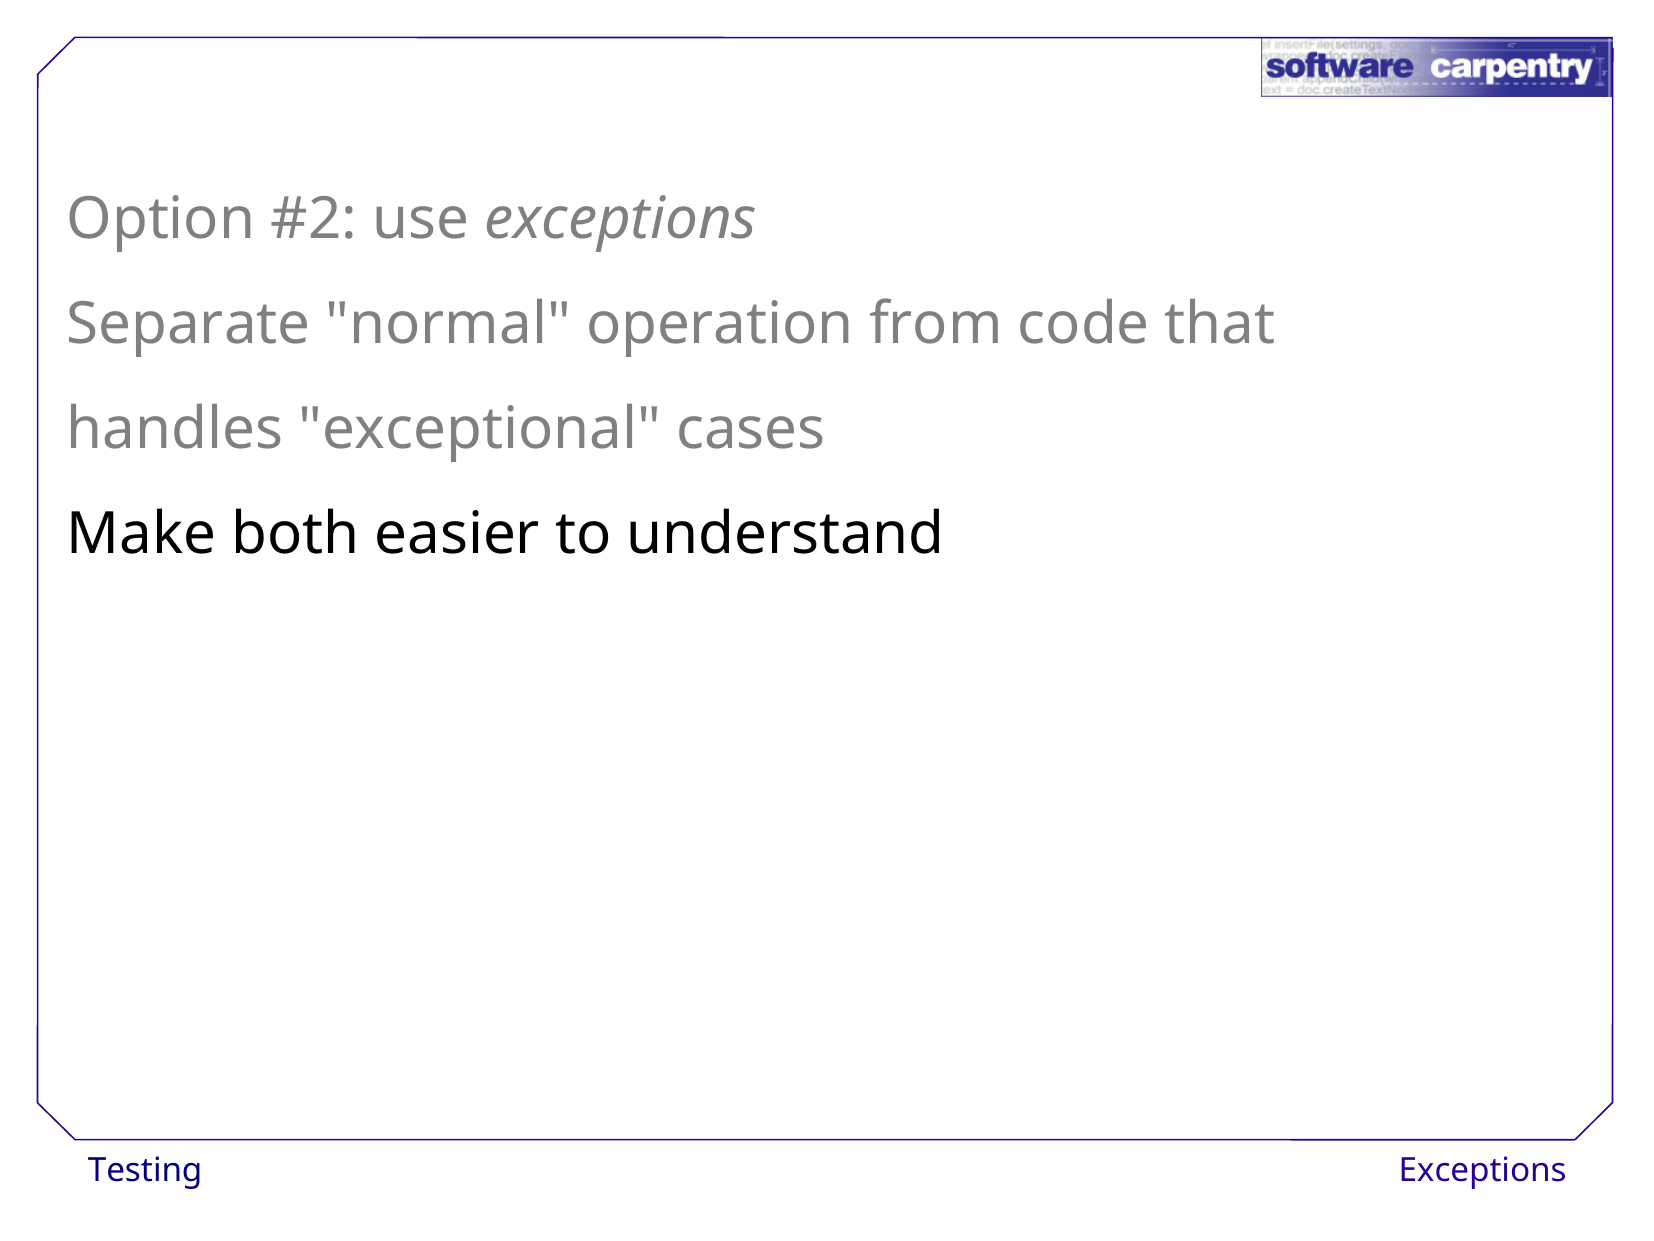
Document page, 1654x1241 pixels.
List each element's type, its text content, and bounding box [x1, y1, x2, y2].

picture [1261, 39, 1613, 97]
text_box Option #2: use exceptions Separate "normal" operation from code that handles "exceptional" cases Make both easier to understand [52, 137, 1441, 574]
